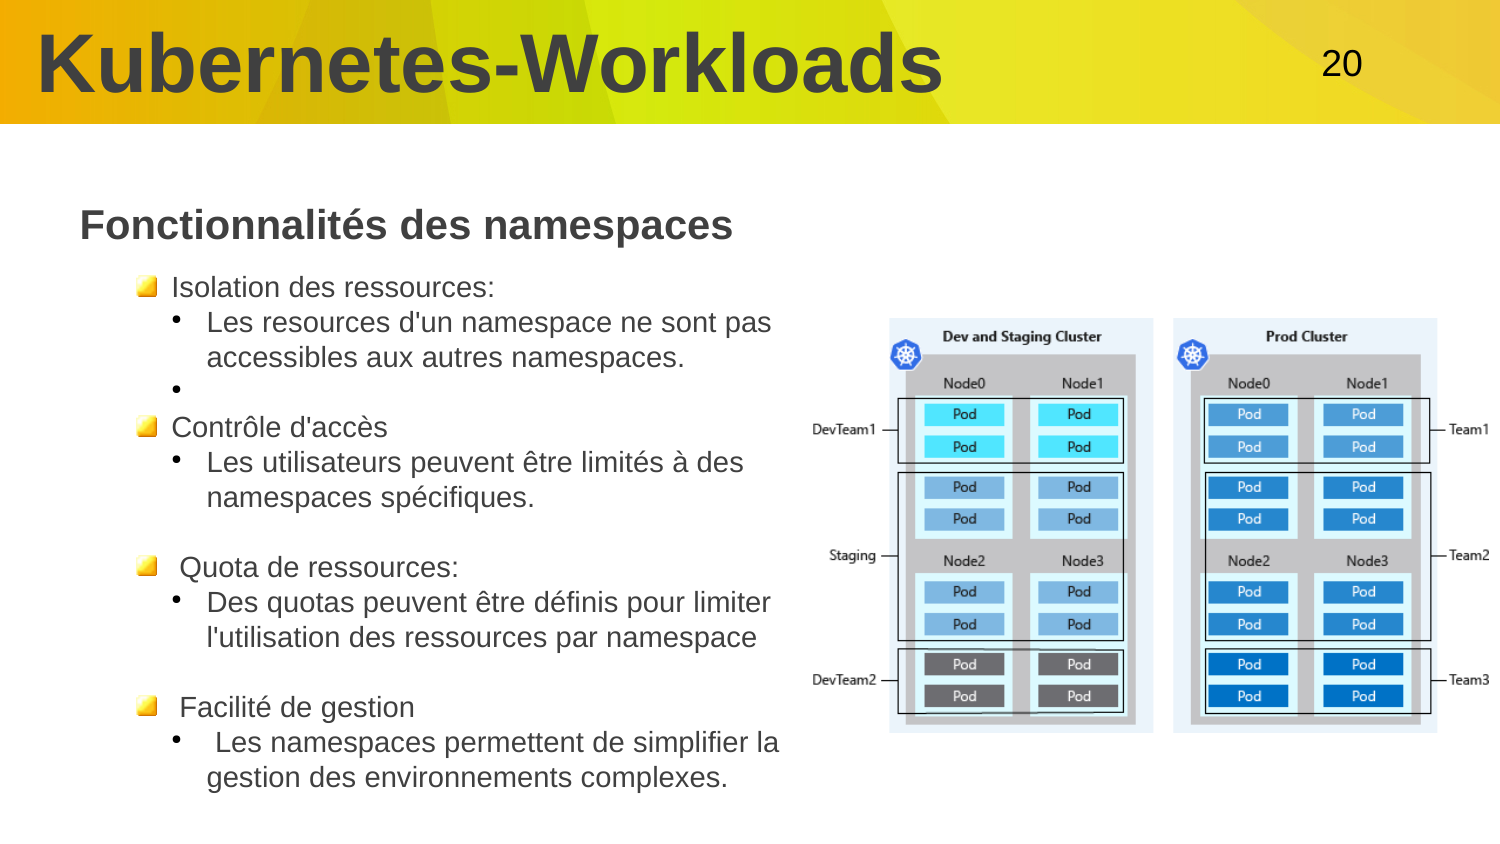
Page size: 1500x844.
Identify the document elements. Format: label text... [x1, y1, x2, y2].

text_box Isolation des ressources: Les resources d'un namespace ne sont pas accessibles aux autres namespaces. Contrôle d'accès Les utilisateurs peuvent être limités à des namespaces spécifiques. Quota de ressources: Des quotas peuvent être définis pour limiter l'utilisation des ressources par namespace Facilité de gestion Les namespaces permettent de simplifier la gestion des environnements complexes. [70, 261, 832, 768]
text_box Fonctionnalités des namespaces [64, 185, 1459, 261]
text_box Kubernetes-Workloads [0, 0, 1498, 130]
text_box <numéro> [1306, 35, 1500, 106]
picture [0, 106, 1500, 844]
